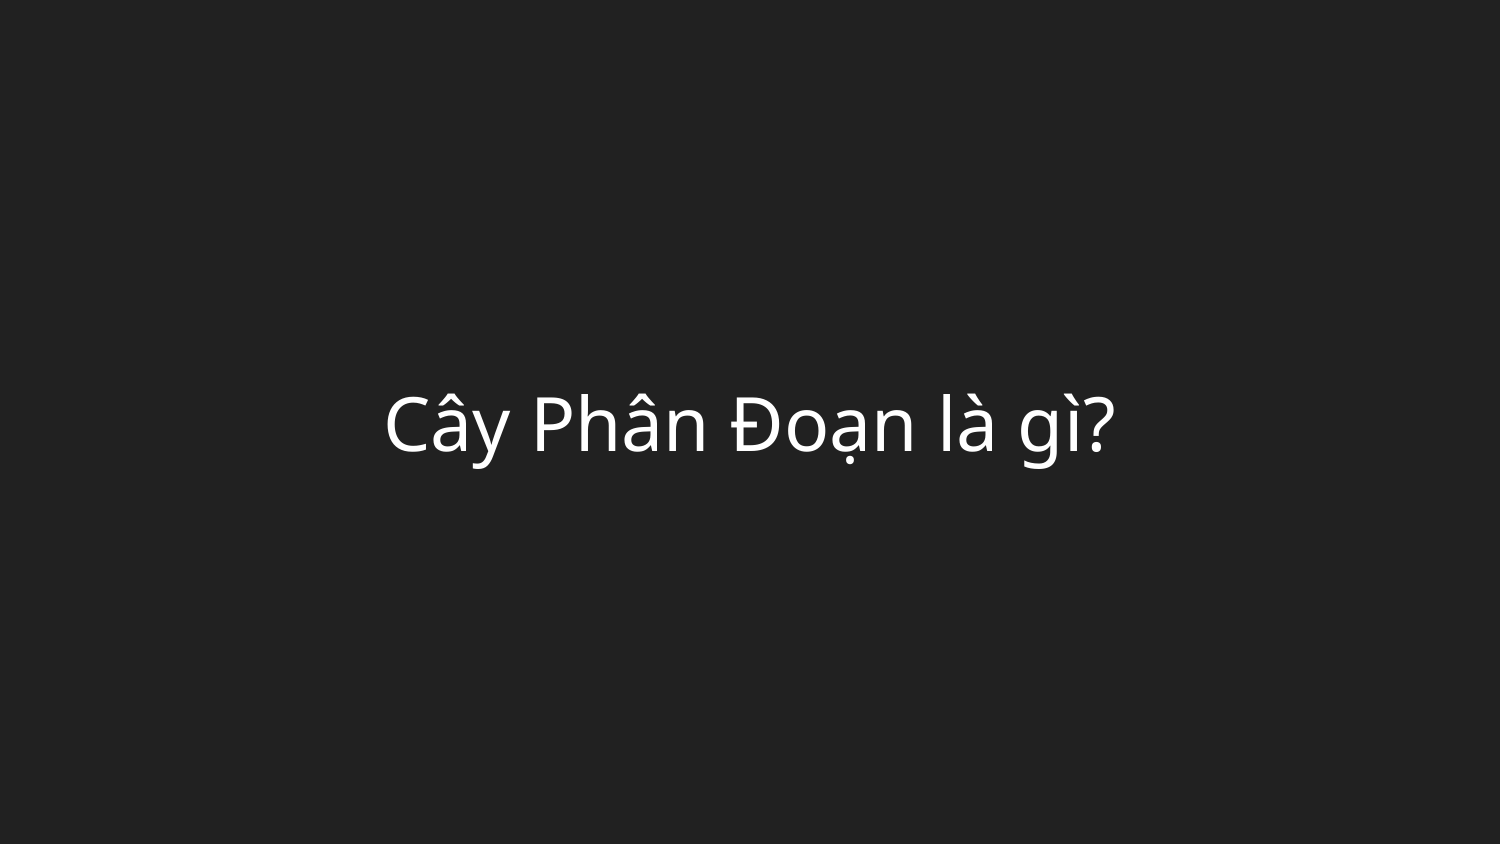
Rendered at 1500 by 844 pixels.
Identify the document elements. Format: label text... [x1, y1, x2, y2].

title Cây Phân Đoạn là gì? [51, 352, 1449, 491]
